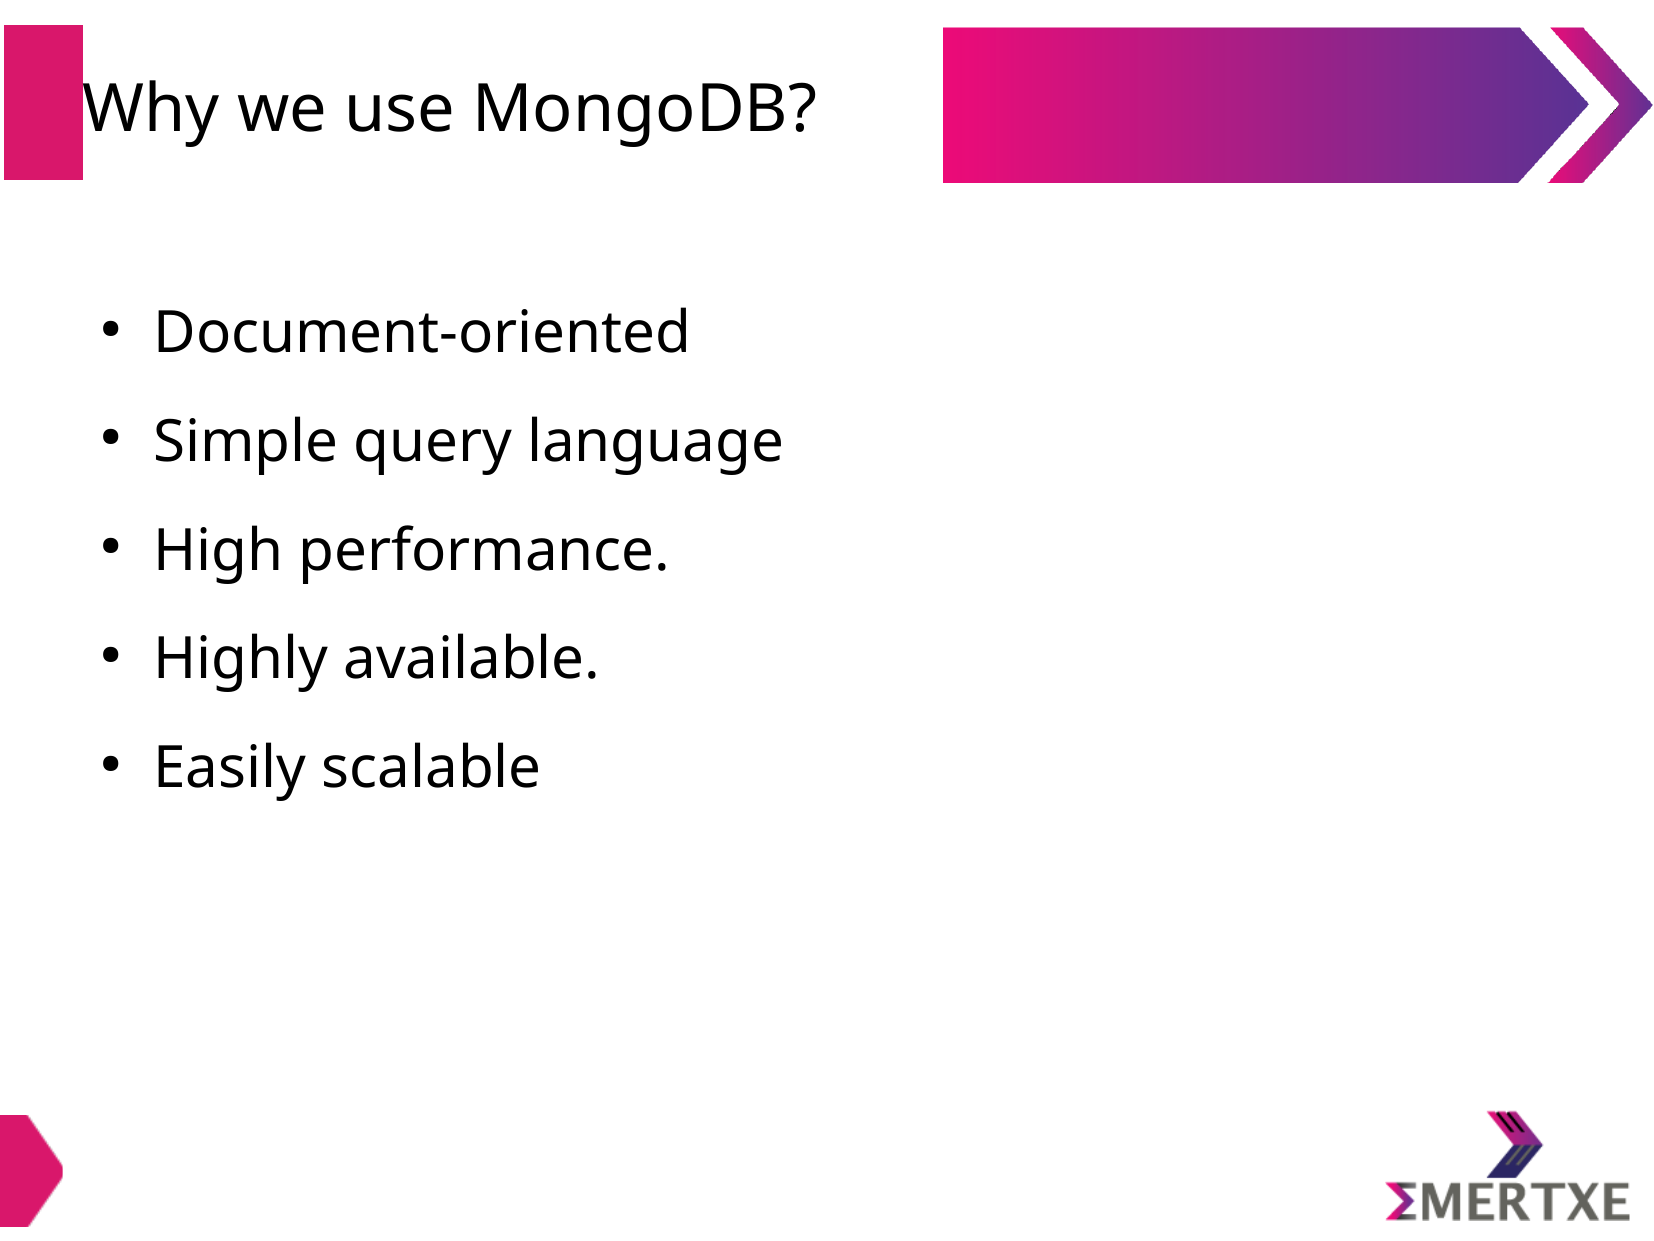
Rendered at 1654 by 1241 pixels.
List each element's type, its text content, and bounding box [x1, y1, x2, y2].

picture [1571, 27, 1653, 183]
list Document-oriented Simple query language High performance. Highly available. Easily scalable [82, 290, 1571, 1010]
title Why we use MongoDB? [82, 2, 1571, 210]
picture [1385, 1107, 1631, 1221]
